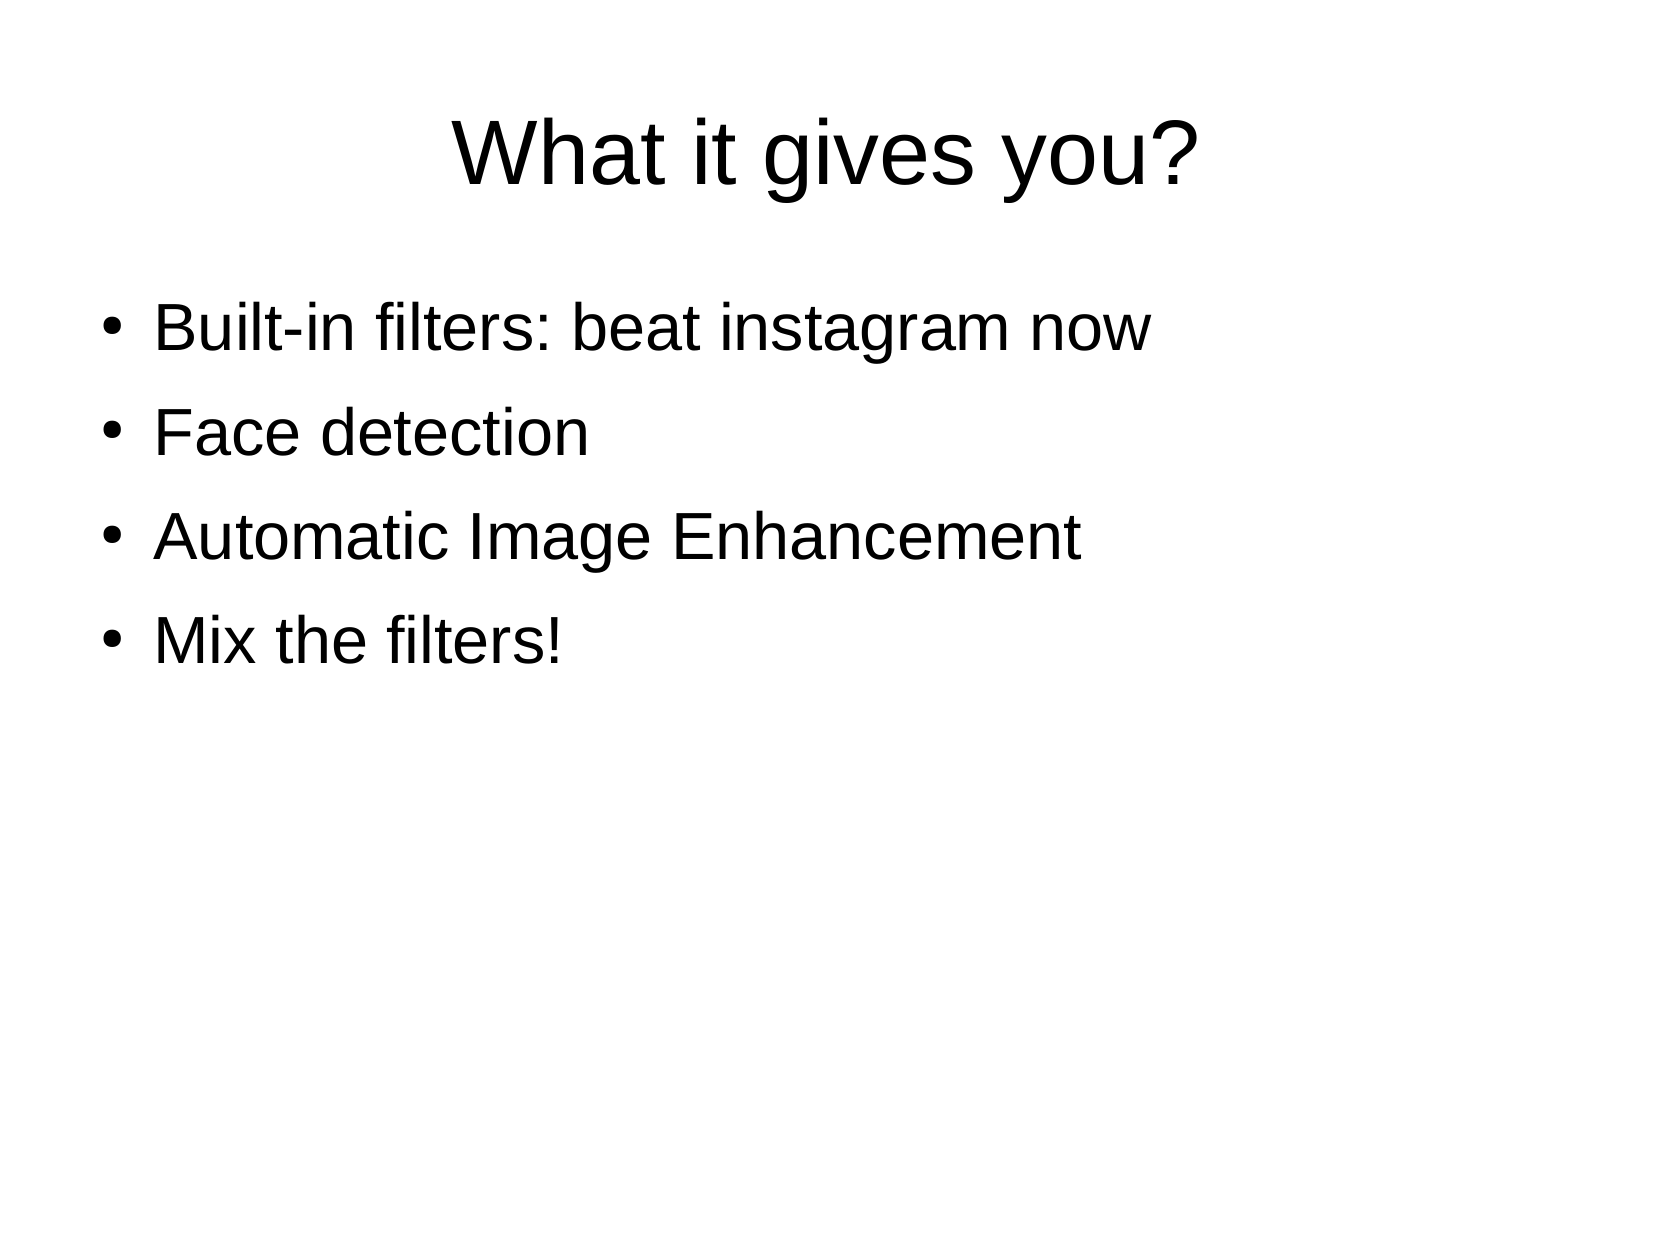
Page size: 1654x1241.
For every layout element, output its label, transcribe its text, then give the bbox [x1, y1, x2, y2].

title What it gives you? [82, 49, 1571, 257]
list Built-in filters: beat instagram now Face detection Automatic Image Enhancement Mix the filters! [82, 290, 1571, 1109]
